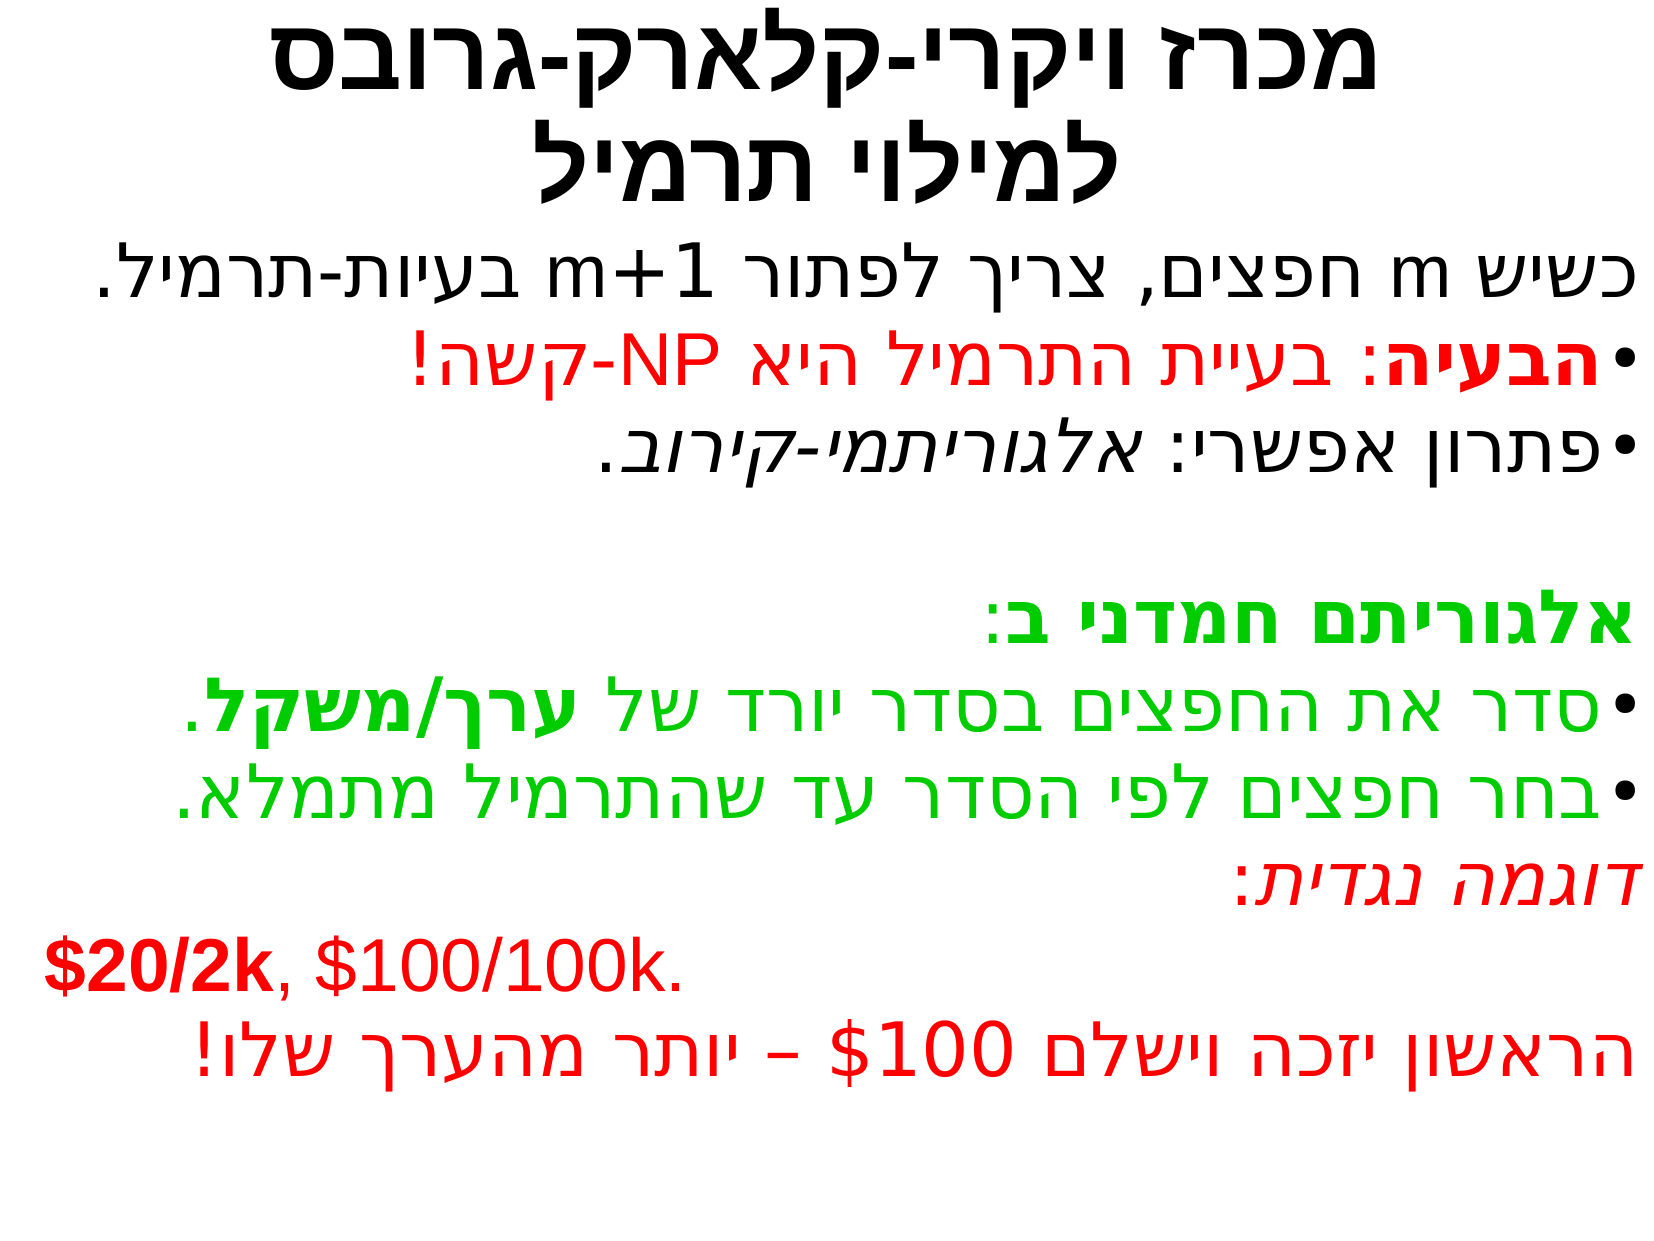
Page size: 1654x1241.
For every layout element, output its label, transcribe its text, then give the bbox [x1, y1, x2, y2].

text_box כשיש m חפצים, צריך לפתור 1+m בעיות-תרמיל. הבעיה: בעיית התרמיל היא NP-קשה! פתרון אפשרי: אלגוריתמי-קירוב. אלגוריתם חמדני ב: סדר את החפצים בסדר יורד של ערך/משקל. בחר חפצים לפי הסדר עד שהתרמיל מתמלא. דוגמה נגדית: $20/2k, $100/100k. הראשון יזכה וישלם $100 – יותר מהערך שלו! [30, 221, 1654, 1169]
title מכרז ויקרי-קלארק-גרובס למילוי תרמיל [0, 0, 1654, 223]
